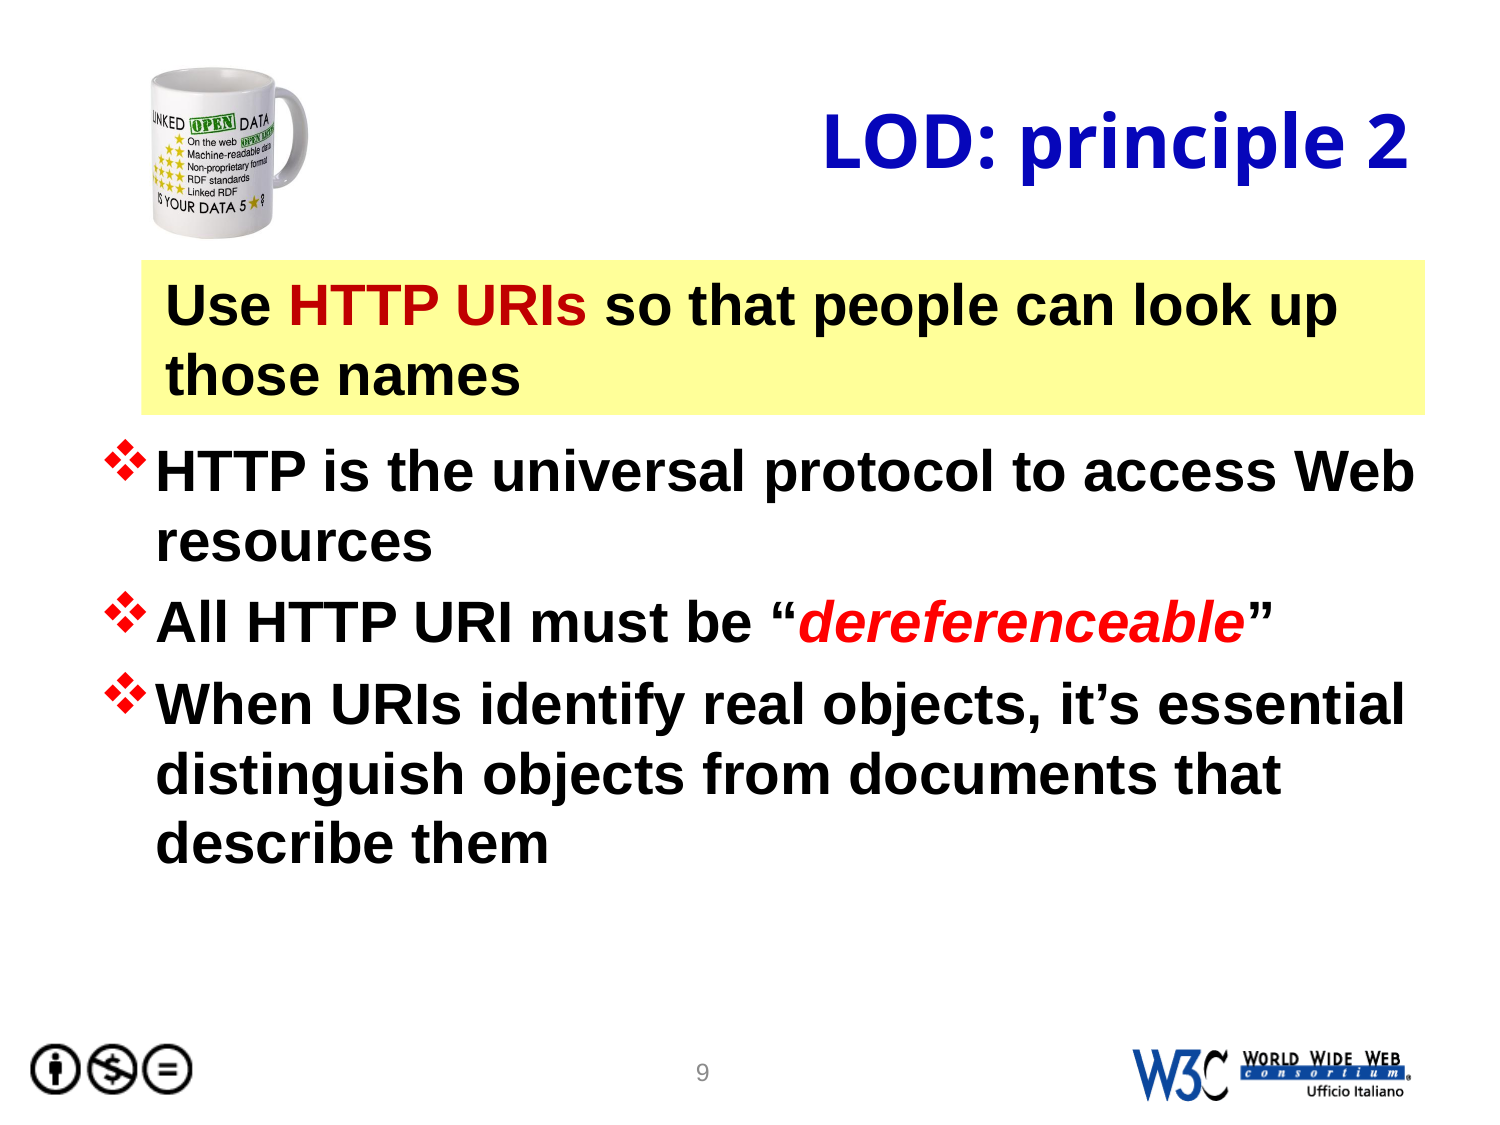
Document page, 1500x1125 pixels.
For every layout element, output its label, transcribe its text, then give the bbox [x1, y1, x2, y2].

text_box Use HTTP URIs so that people can look up those names [141, 260, 1425, 415]
title LOD: principle 2 [75, 45, 1425, 233]
slide_number <number> [680, 1041, 761, 1102]
picture [1132, 1049, 1412, 1102]
list HTTP is the universal protocol to access Web resources All HTTP URI must be “dereferenceable” When URIs identify real objects, it’s essential distinguish objects from documents that describe them [75, 262, 1436, 1005]
picture [15, 1022, 205, 1106]
picture [141, 65, 317, 241]
